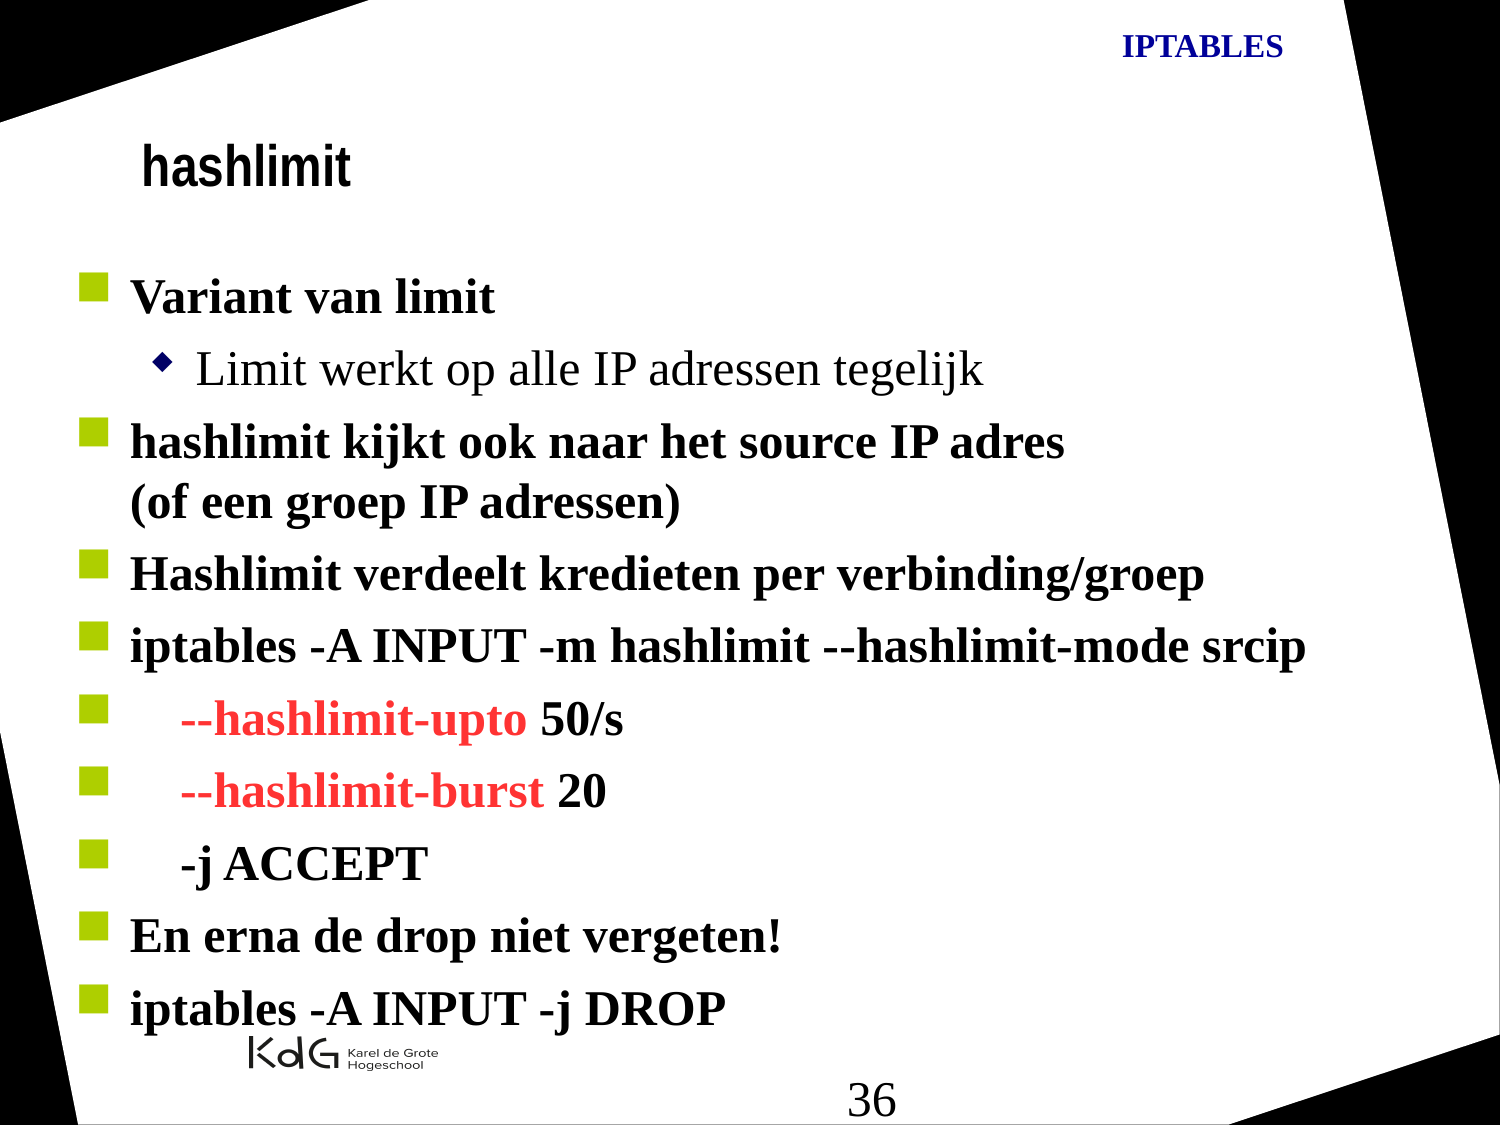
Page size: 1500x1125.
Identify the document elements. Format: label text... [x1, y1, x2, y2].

text_box hashlimit [141, 72, 1447, 253]
picture [249, 1036, 438, 1071]
text_box Variant van limit Limit werkt op alle IP adressen tegelijk hashlimit kijkt ook naar het source IP adres (of een groep IP adressen) Hashlimit verdeelt kredieten per verbinding/groep iptables -A INPUT -m hashlimit --hashlimit-mode srcip --hashlimit-upto 50/s --hashlimit-burst 20 -j ACCEPT En erna de drop niet vergeten! iptables -A INPUT -j DROP [75, 263, 1425, 1006]
